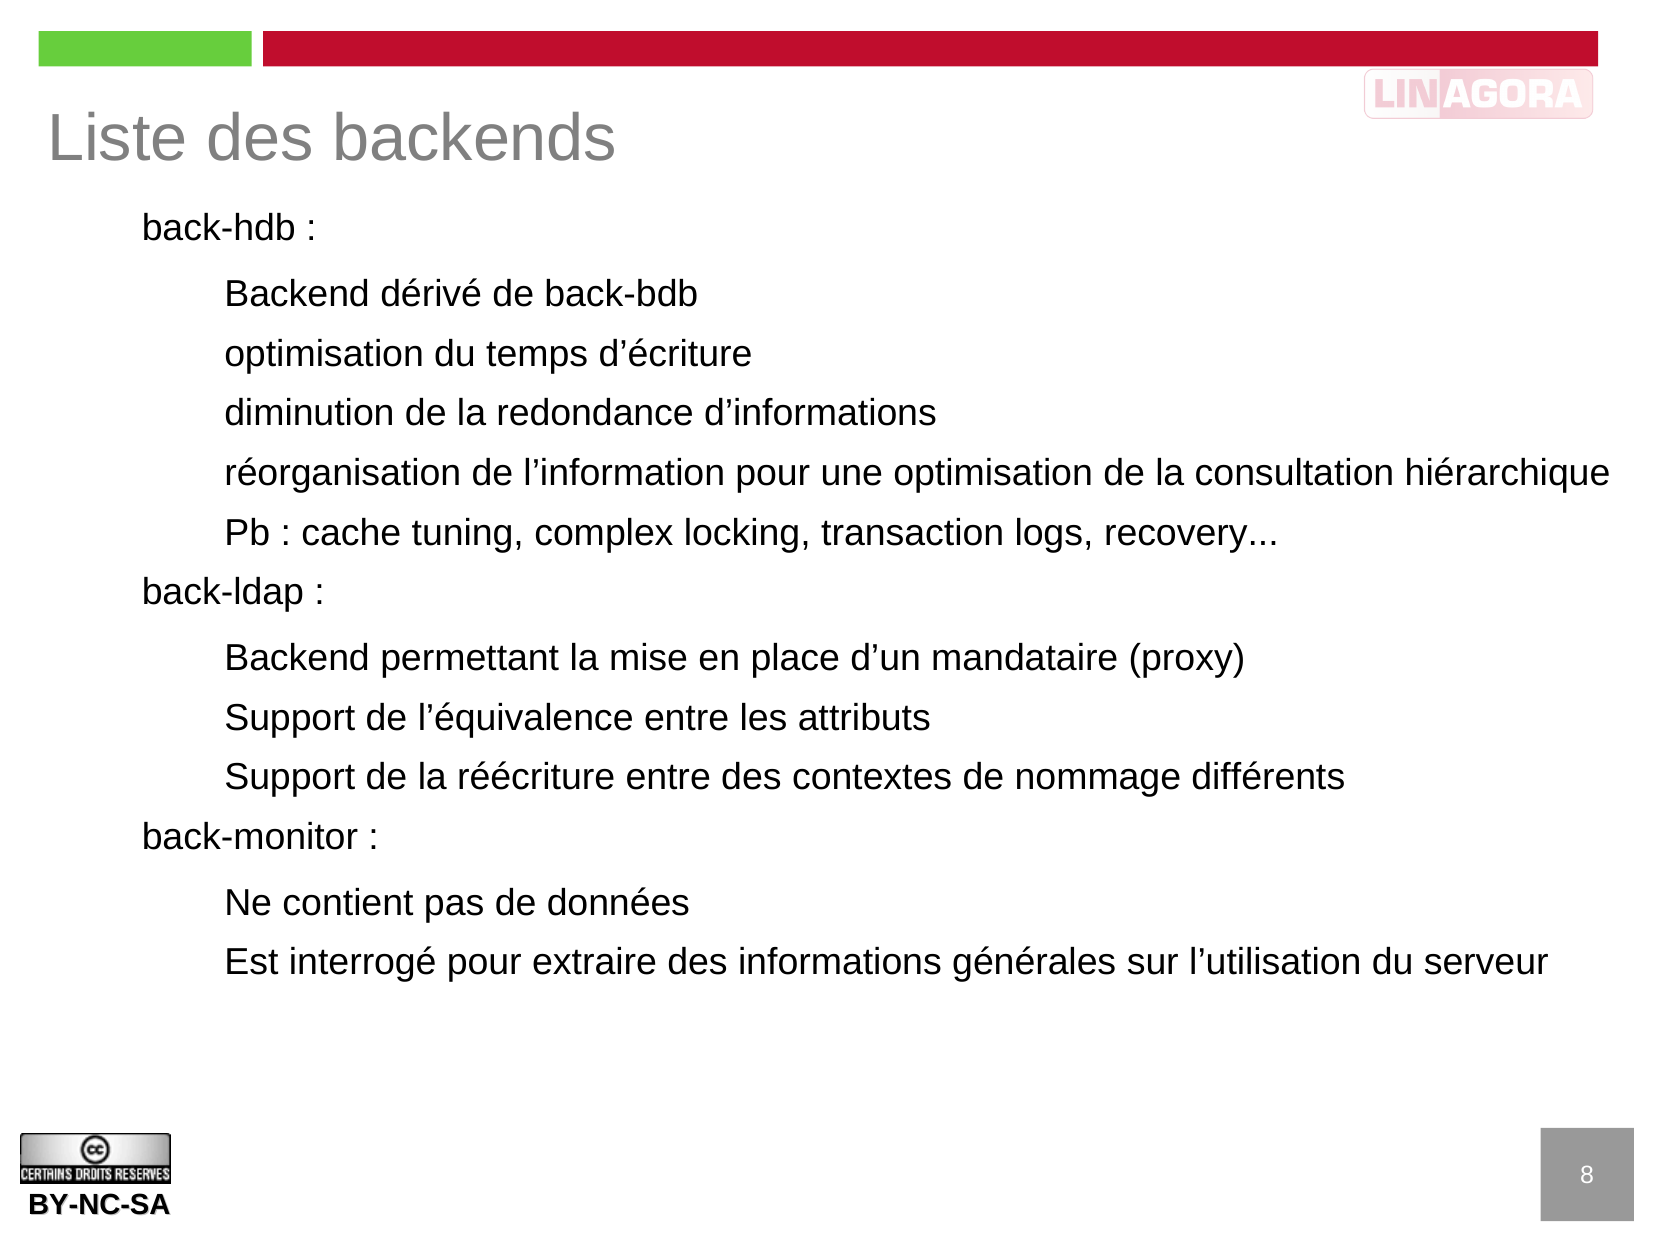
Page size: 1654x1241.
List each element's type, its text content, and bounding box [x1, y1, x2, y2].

list back-hdb : Backend dérivé de back-bdb optimisation du temps d’écriture diminution de la redondance d’informations réorganisation de l’information pour une optimisation de la consultation hiérarchique Pb : cache tuning, complex locking, transaction logs, recovery... back-ldap : Backend permettant la mise en place d’un mandataire (proxy) Support de l’équivalence entre les attributs Support de la réécriture entre des contextes de nommage différents back-monitor : Ne contient pas de données Est interrogé pour extraire des informations générales sur l’utilisation du serveur [47, 206, 1625, 1093]
picture [20, 1133, 171, 1184]
title Liste des backends [47, 97, 1447, 178]
